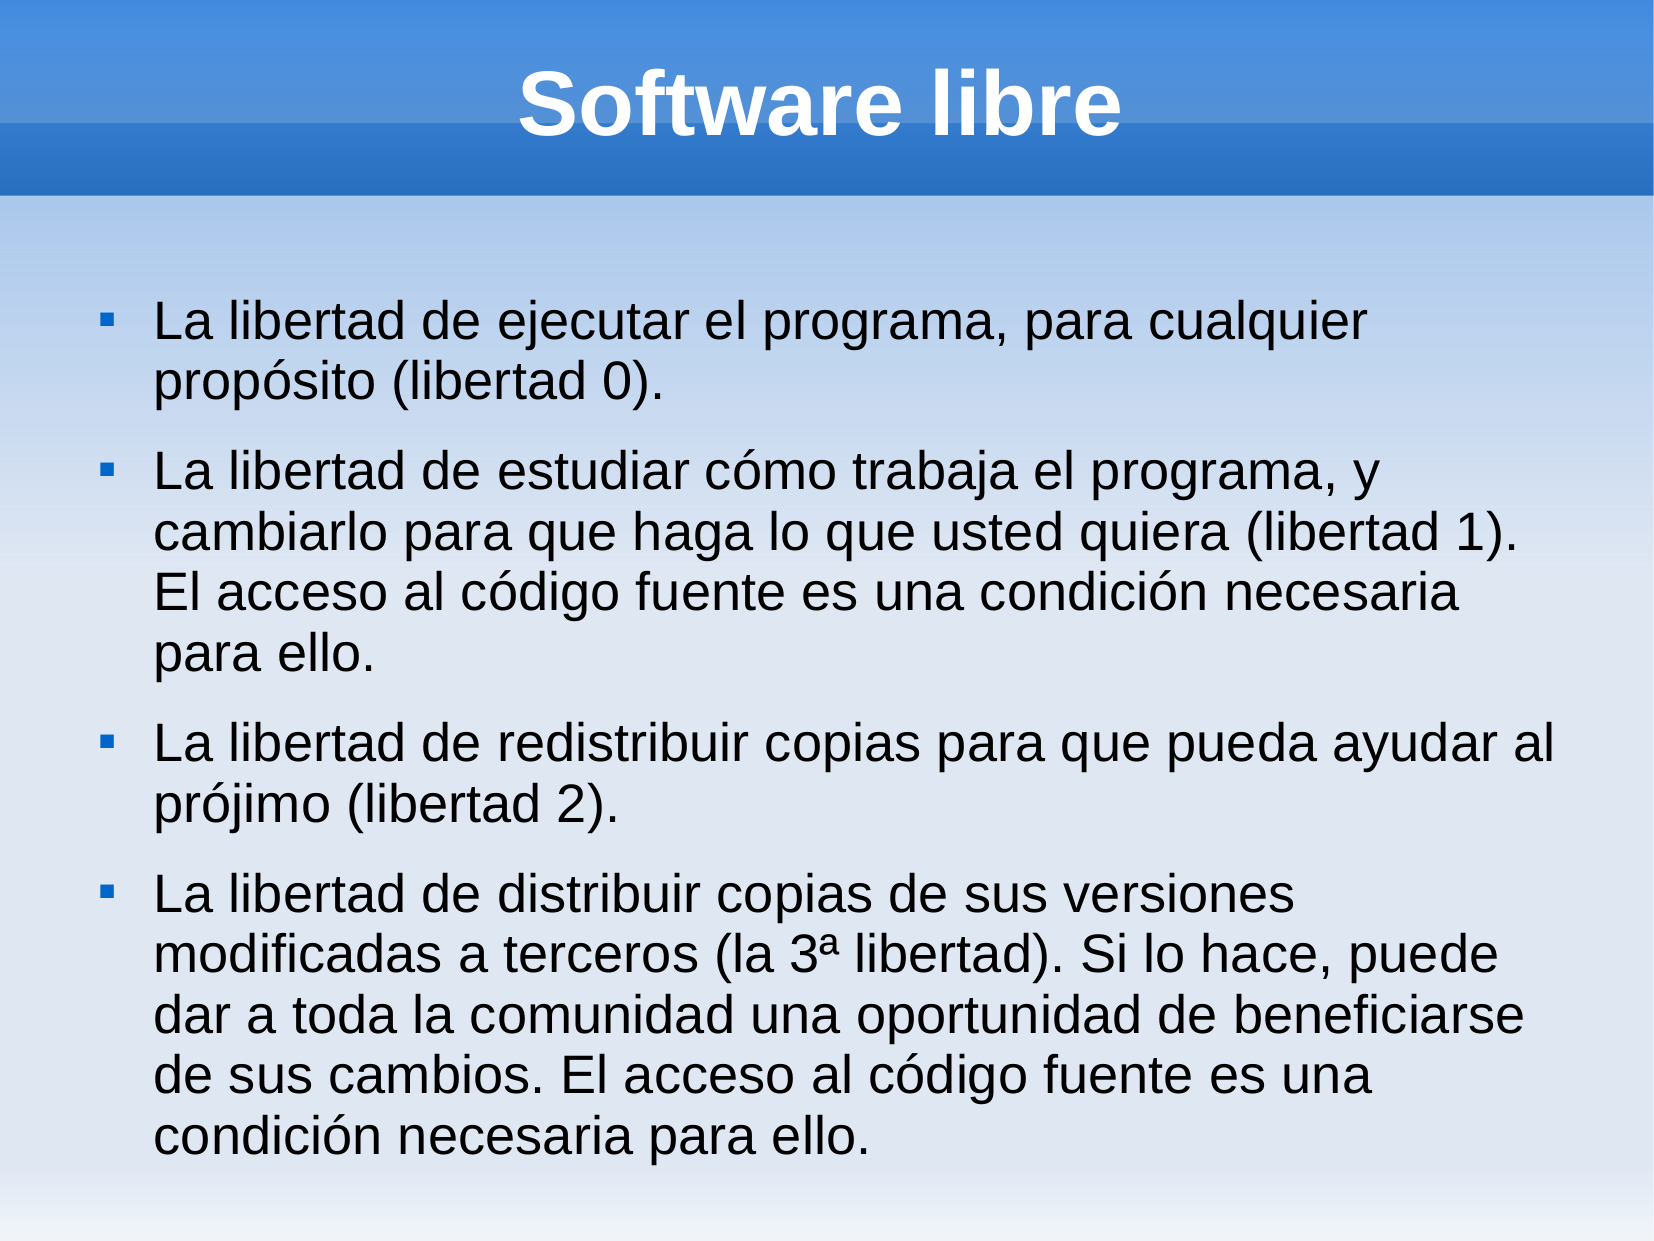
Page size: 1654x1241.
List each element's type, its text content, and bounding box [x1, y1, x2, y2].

picture [0, 0, 1654, 1241]
title Software libre [76, 7, 1565, 200]
list La libertad de ejecutar el programa, para cualquier propósito (libertad 0). La libertad de estudiar cómo trabaja el programa, y cambiarlo para que haga lo que usted quiera (libertad 1). El acceso al código fuente es una condición necesaria para ello. La libertad de redistribuir copias para que pueda ayudar al prójimo (libertad 2). La libertad de distribuir copias de sus versiones modificadas a terceros (la 3ª libertad). Si lo hace, puede dar a toda la comunidad una oportunidad de beneficiarse de sus cambios. El acceso al código fuente es una condición necesaria para ello. [82, 290, 1571, 1241]
